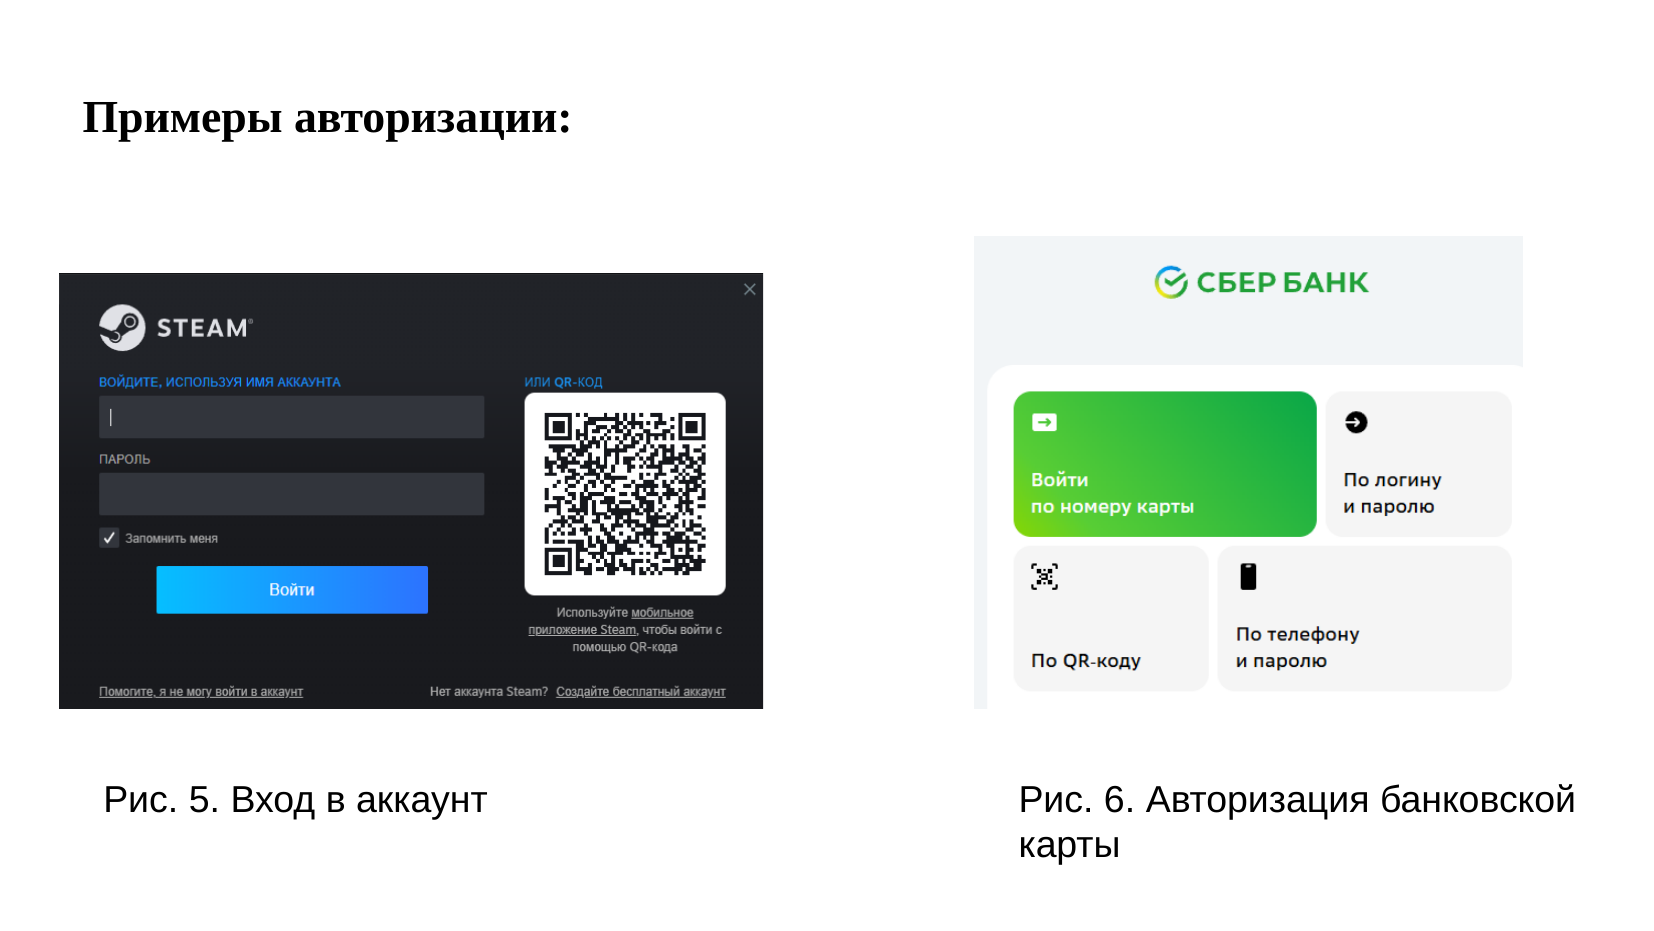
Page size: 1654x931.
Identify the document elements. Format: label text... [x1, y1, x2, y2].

text_box Рис. 6. Авторизация банковской карты [1003, 767, 1624, 867]
picture [974, 236, 1523, 709]
text_box Примеры авторизации: [82, 37, 1571, 193]
picture [59, 273, 764, 709]
text_box Рис. 5. Вход в аккаунт [88, 767, 739, 857]
